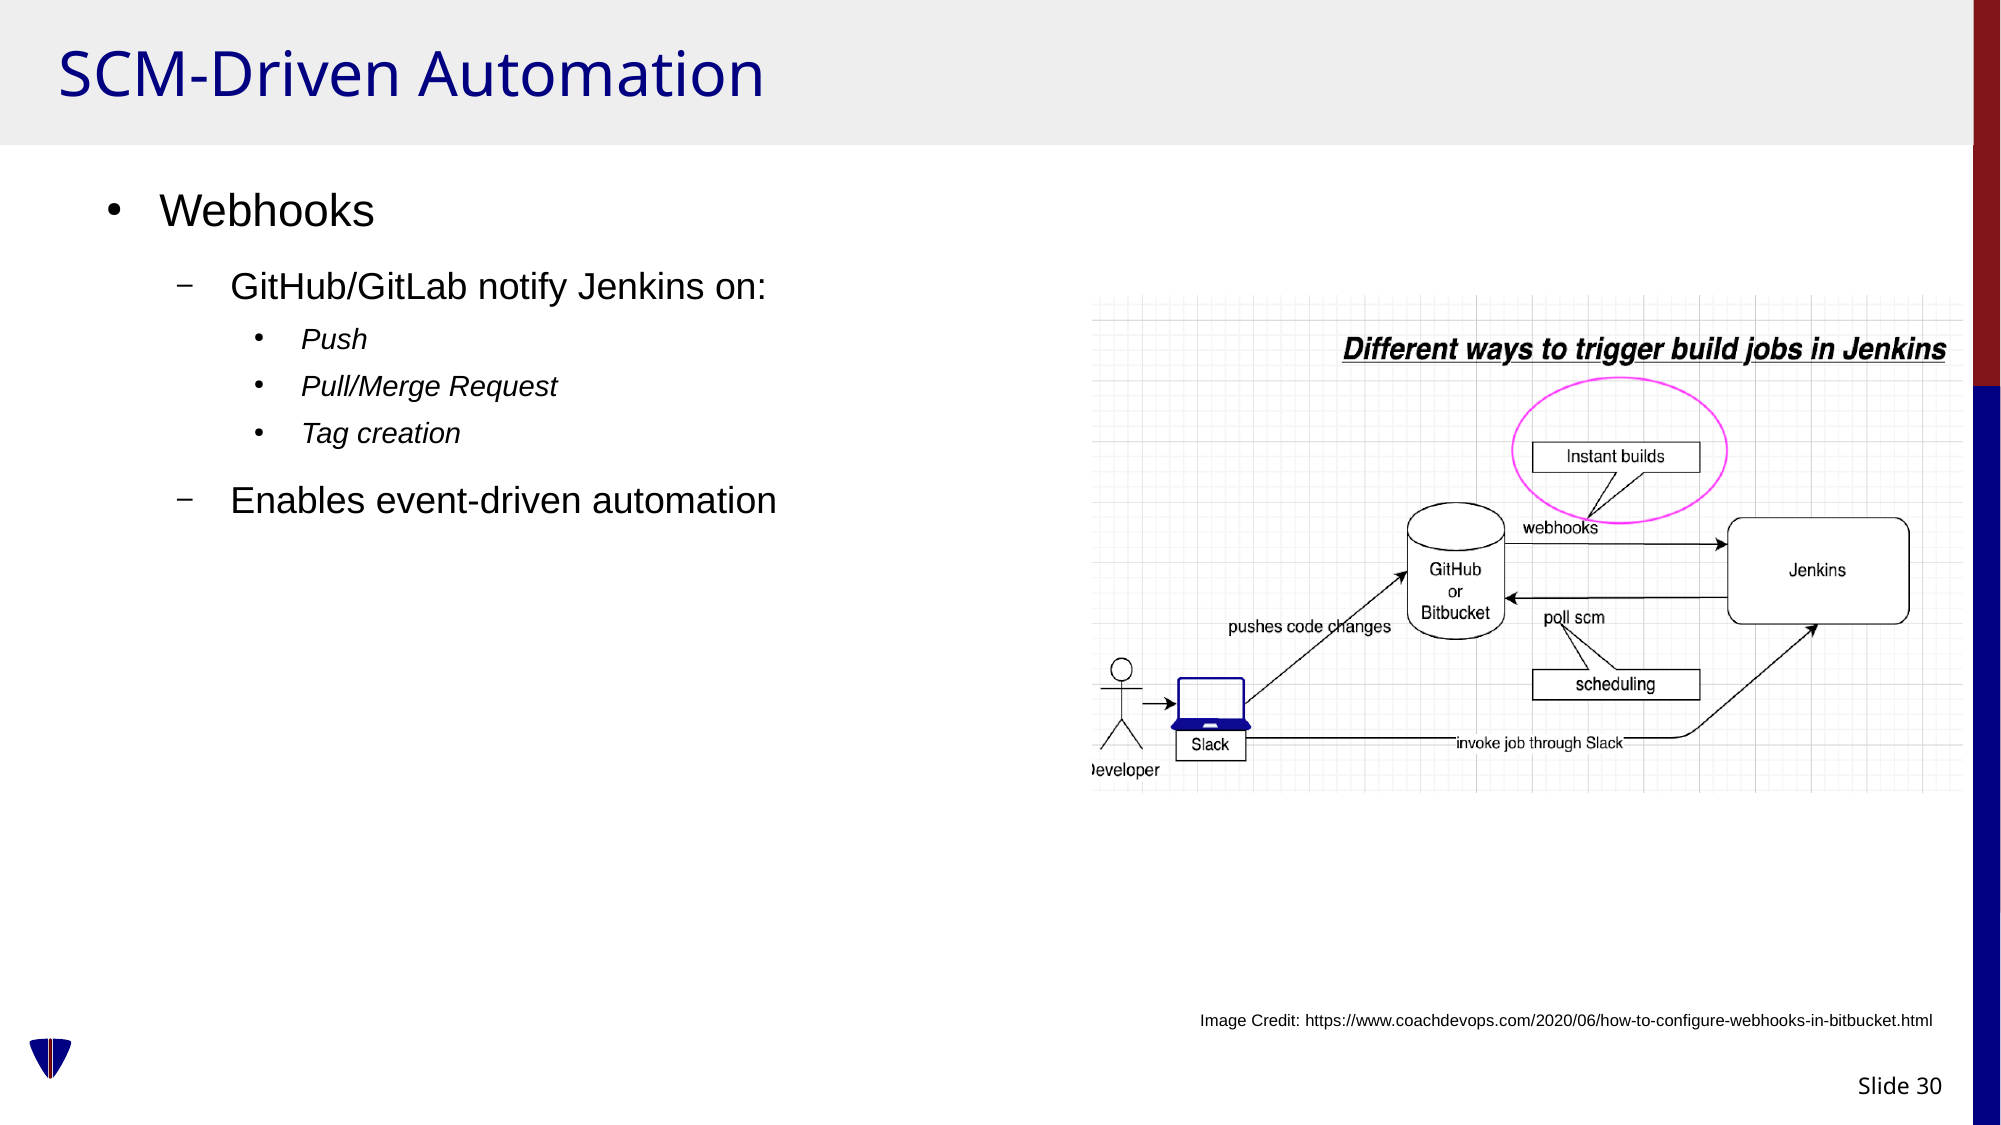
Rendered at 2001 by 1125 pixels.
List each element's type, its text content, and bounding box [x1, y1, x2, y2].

title SCM-Driven Automation [0, 0, 1974, 146]
text_box Image Credit: https://www.coachdevops.com/2020/06/how-to-configure-webhooks-in-bitbucket.html [1122, 1003, 1949, 1063]
list Webhooks GitHub/GitLab notify Jenkins on: Push Pull/Merge Request Tag creation Enables event-driven automation [88, 177, 1123, 1034]
picture [1092, 295, 1963, 793]
